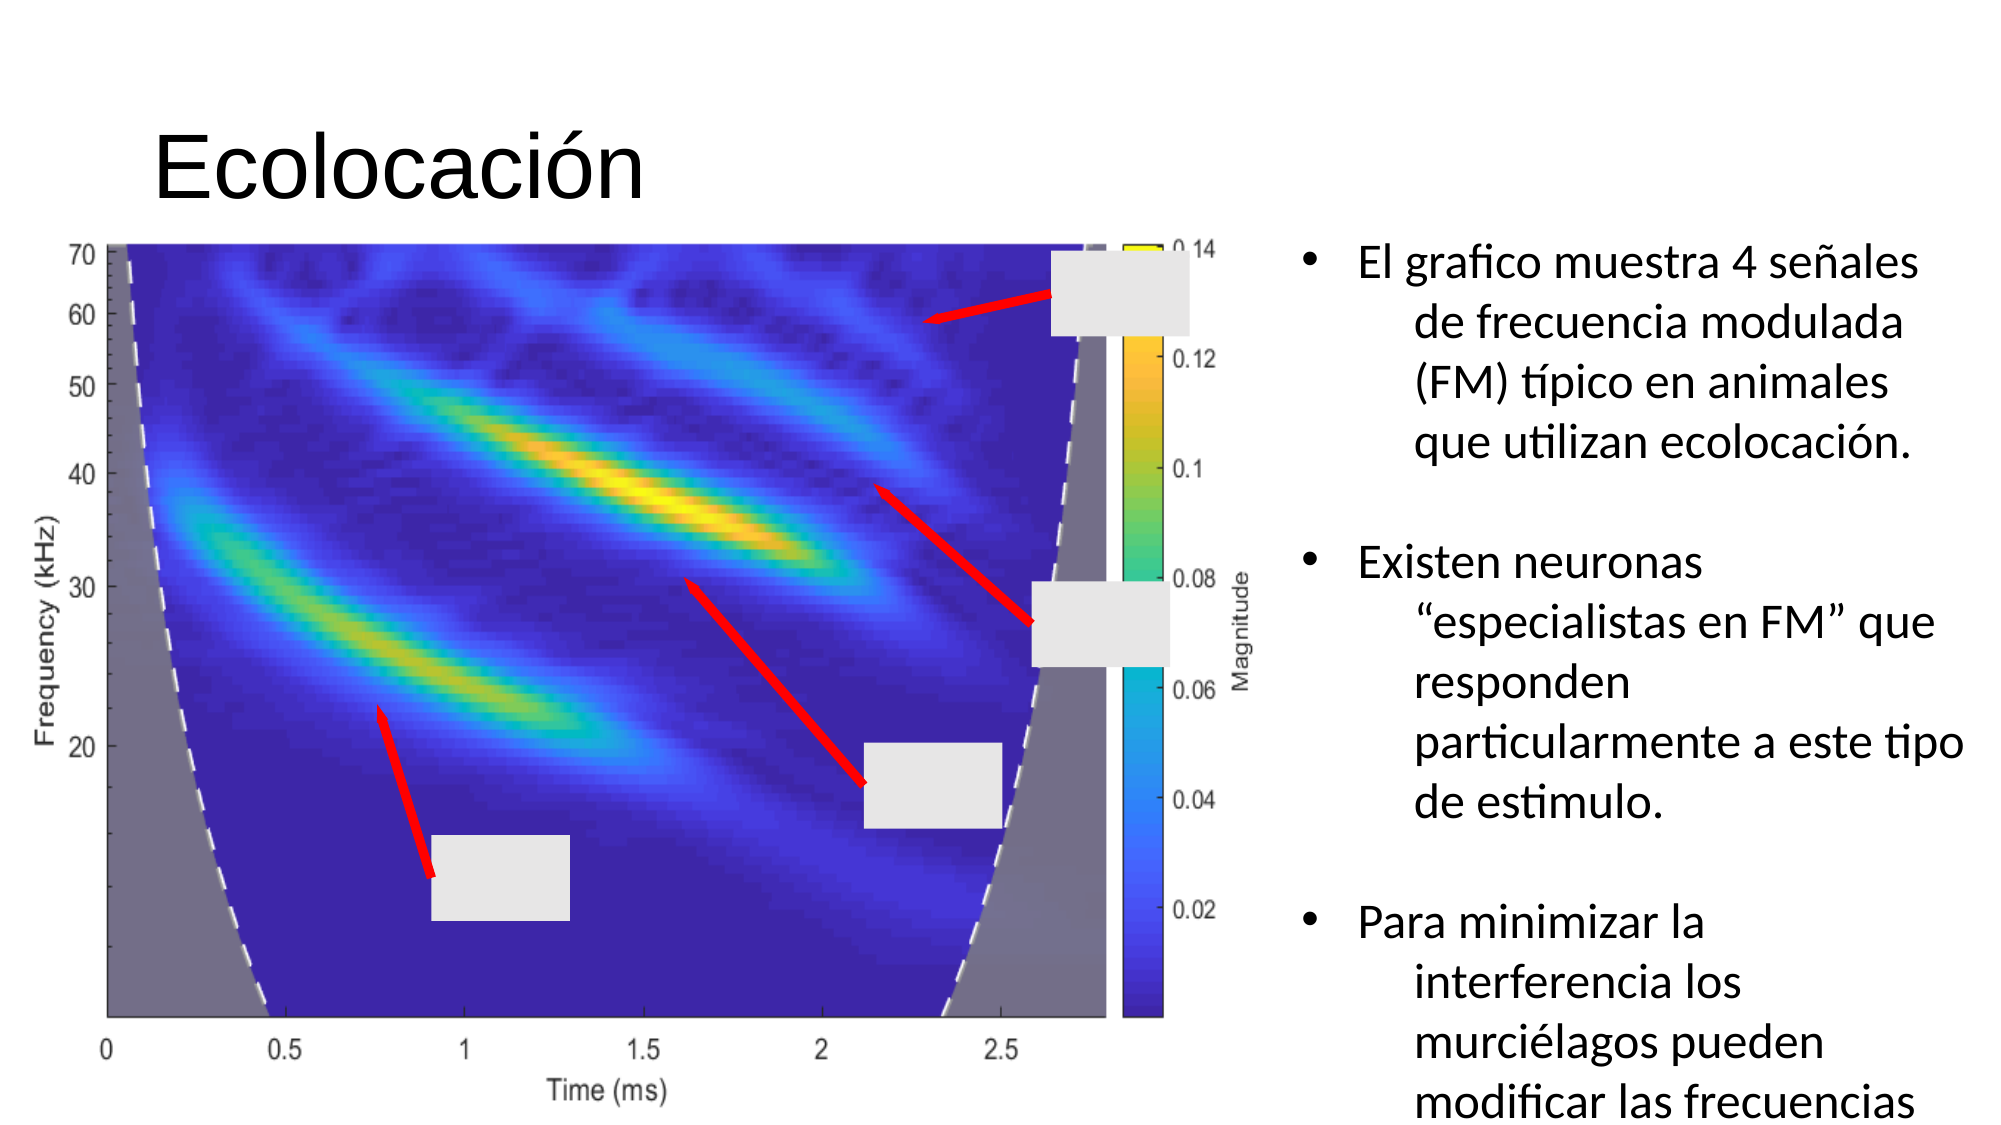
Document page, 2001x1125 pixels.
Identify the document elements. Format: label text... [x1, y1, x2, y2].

title Ecolocación [137, 59, 1863, 278]
text_box [1031, 581, 1171, 668]
text_box El grafico muestra 4 señales de frecuencia modulada (FM) típico en animales que utilizan ecolocación. Existen neuronas “especialistas en FM” que responden particularmente a este tipo de estimulo. Para minimizar la interferencia los murciélagos pueden modificar las frecuencias limites de sus FM. [1286, 220, 1981, 1085]
text_box [431, 835, 570, 921]
text_box [90, 347, 325, 1015]
text_box [1051, 250, 1190, 337]
picture [19, 238, 1266, 1123]
text_box [863, 742, 1003, 829]
